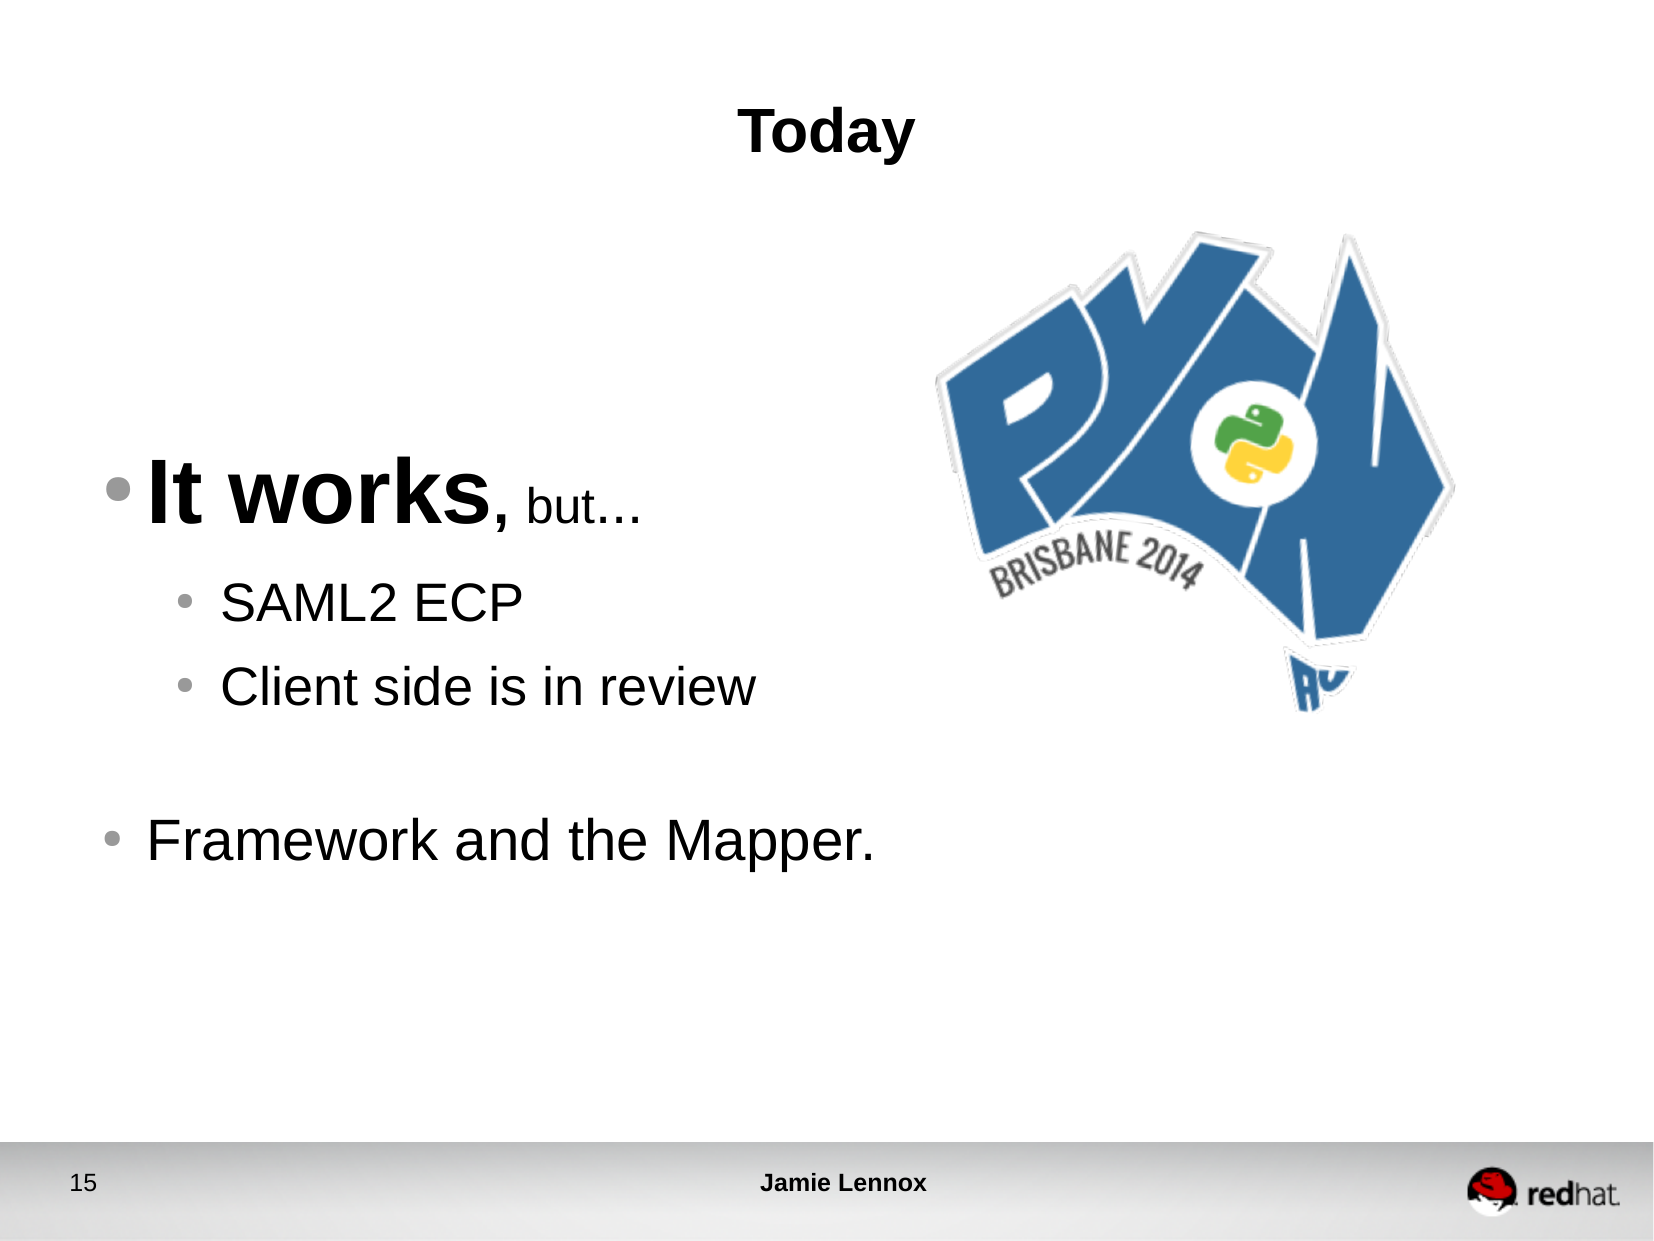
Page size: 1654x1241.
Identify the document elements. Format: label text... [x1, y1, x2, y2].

picture [896, 180, 1488, 729]
picture [0, 1142, 1654, 1241]
list It works, but... SAML2 ECP Client side is in review Framework and the Mapper. [86, 440, 1633, 1065]
title Today [82, 37, 1571, 226]
